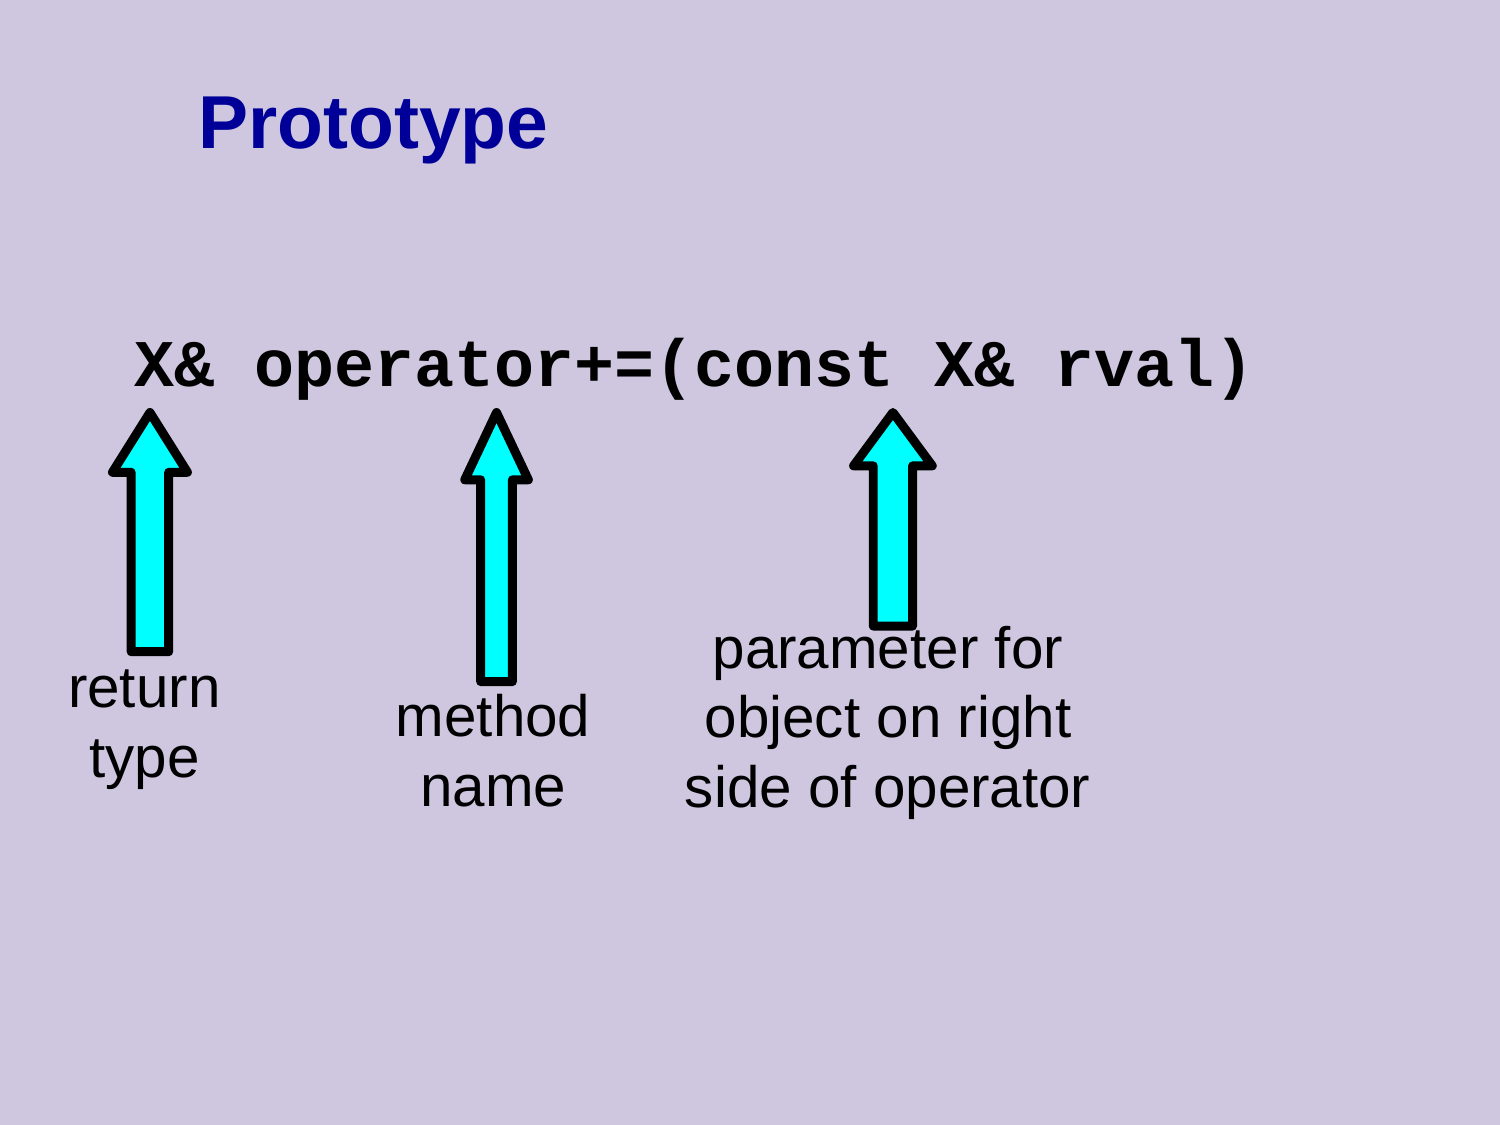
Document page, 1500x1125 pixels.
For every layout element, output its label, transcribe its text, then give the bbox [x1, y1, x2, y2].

text_box [853, 412, 933, 627]
text_box return type [53, 641, 236, 797]
text_box parameter for object on right side of operator [670, 602, 1107, 828]
text_box [112, 412, 188, 652]
text_box X& operator+=(const X& rval) [0, 262, 1500, 417]
title Prototype [198, 24, 1468, 213]
text_box [464, 412, 529, 682]
text_box method name [380, 670, 606, 827]
